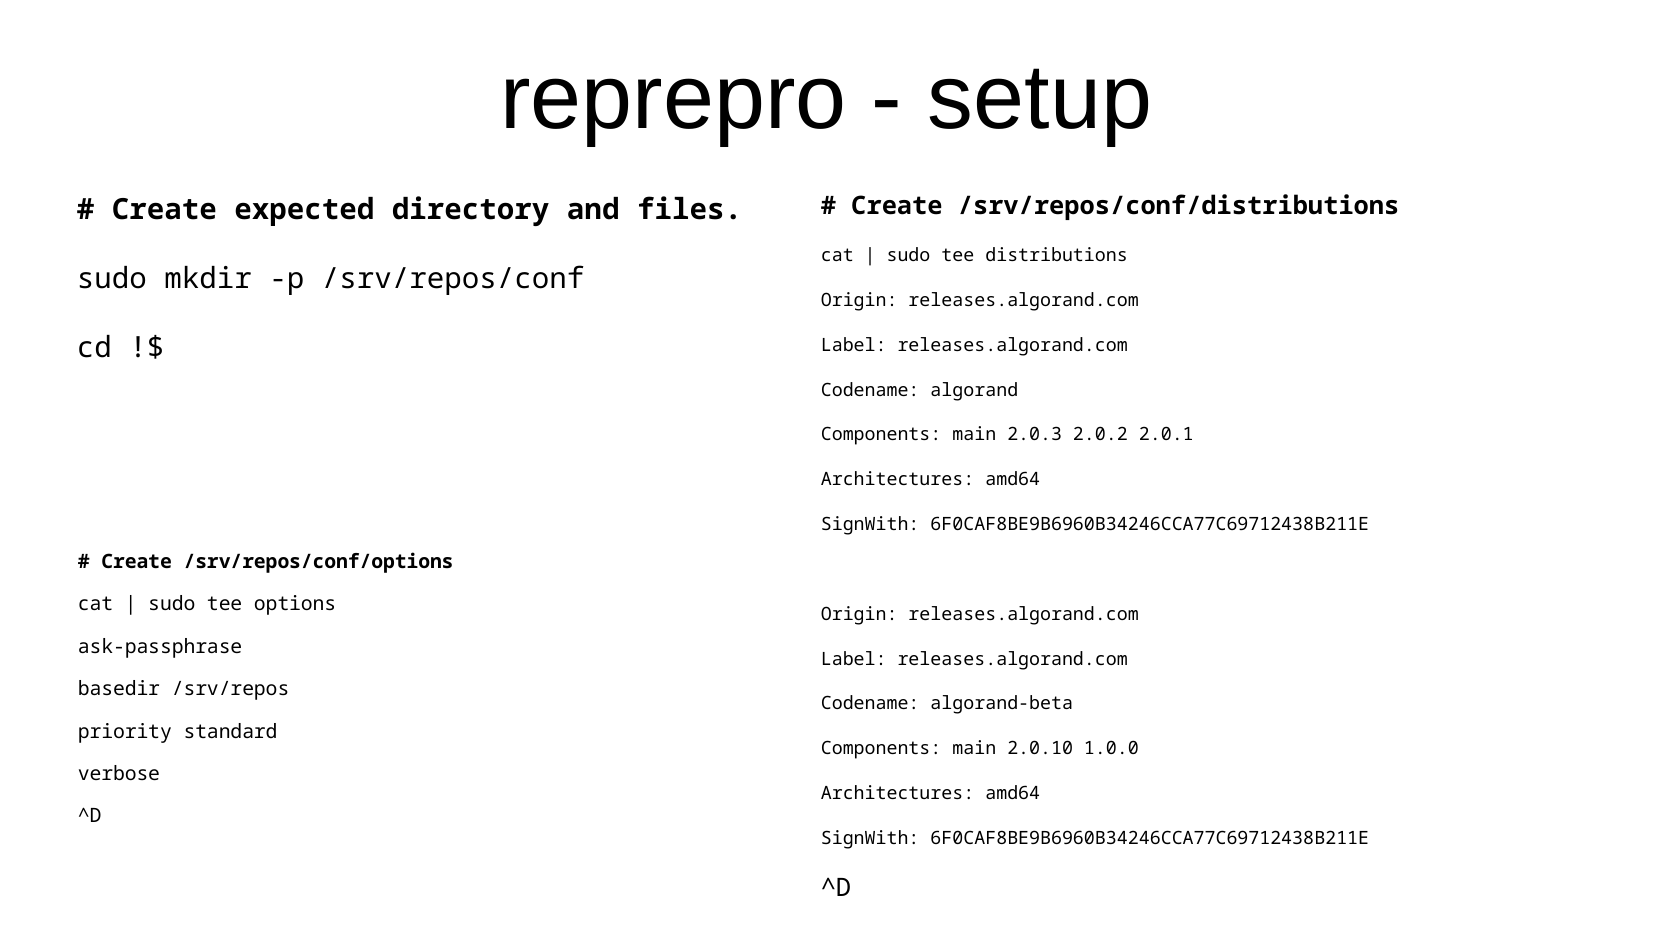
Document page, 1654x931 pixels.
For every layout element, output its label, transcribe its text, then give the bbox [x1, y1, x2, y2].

title reprepro - setup [82, 19, 1571, 175]
list # Create /srv/repos/conf/distributions cat | sudo tee distributions Origin: releases.algorand.com Label: releases.algorand.com Codename: algorand Components: main 2.0.3 2.0.2 2.0.1 Architectures: amd64 SignWith: 6F0CAF8BE9B6960B34246CCA77C69712438B211E Origin: releases.algorand.com Label: releases.algorand.com Codename: algorand-beta Components: main 2.0.10 1.0.0 Architectures: amd64 SignWith: 6F0CAF8BE9B6960B34246CCA77C69712438B211E ^D [772, 187, 1523, 910]
list # Create expected directory and files. sudo mkdir -p /srv/repos/conf cd !$ [5, 188, 772, 436]
list # Create /srv/repos/conf/options cat | sudo tee options ask-passphrase basedir /srv/repos priority standard verbose ^D [40, 547, 618, 836]
